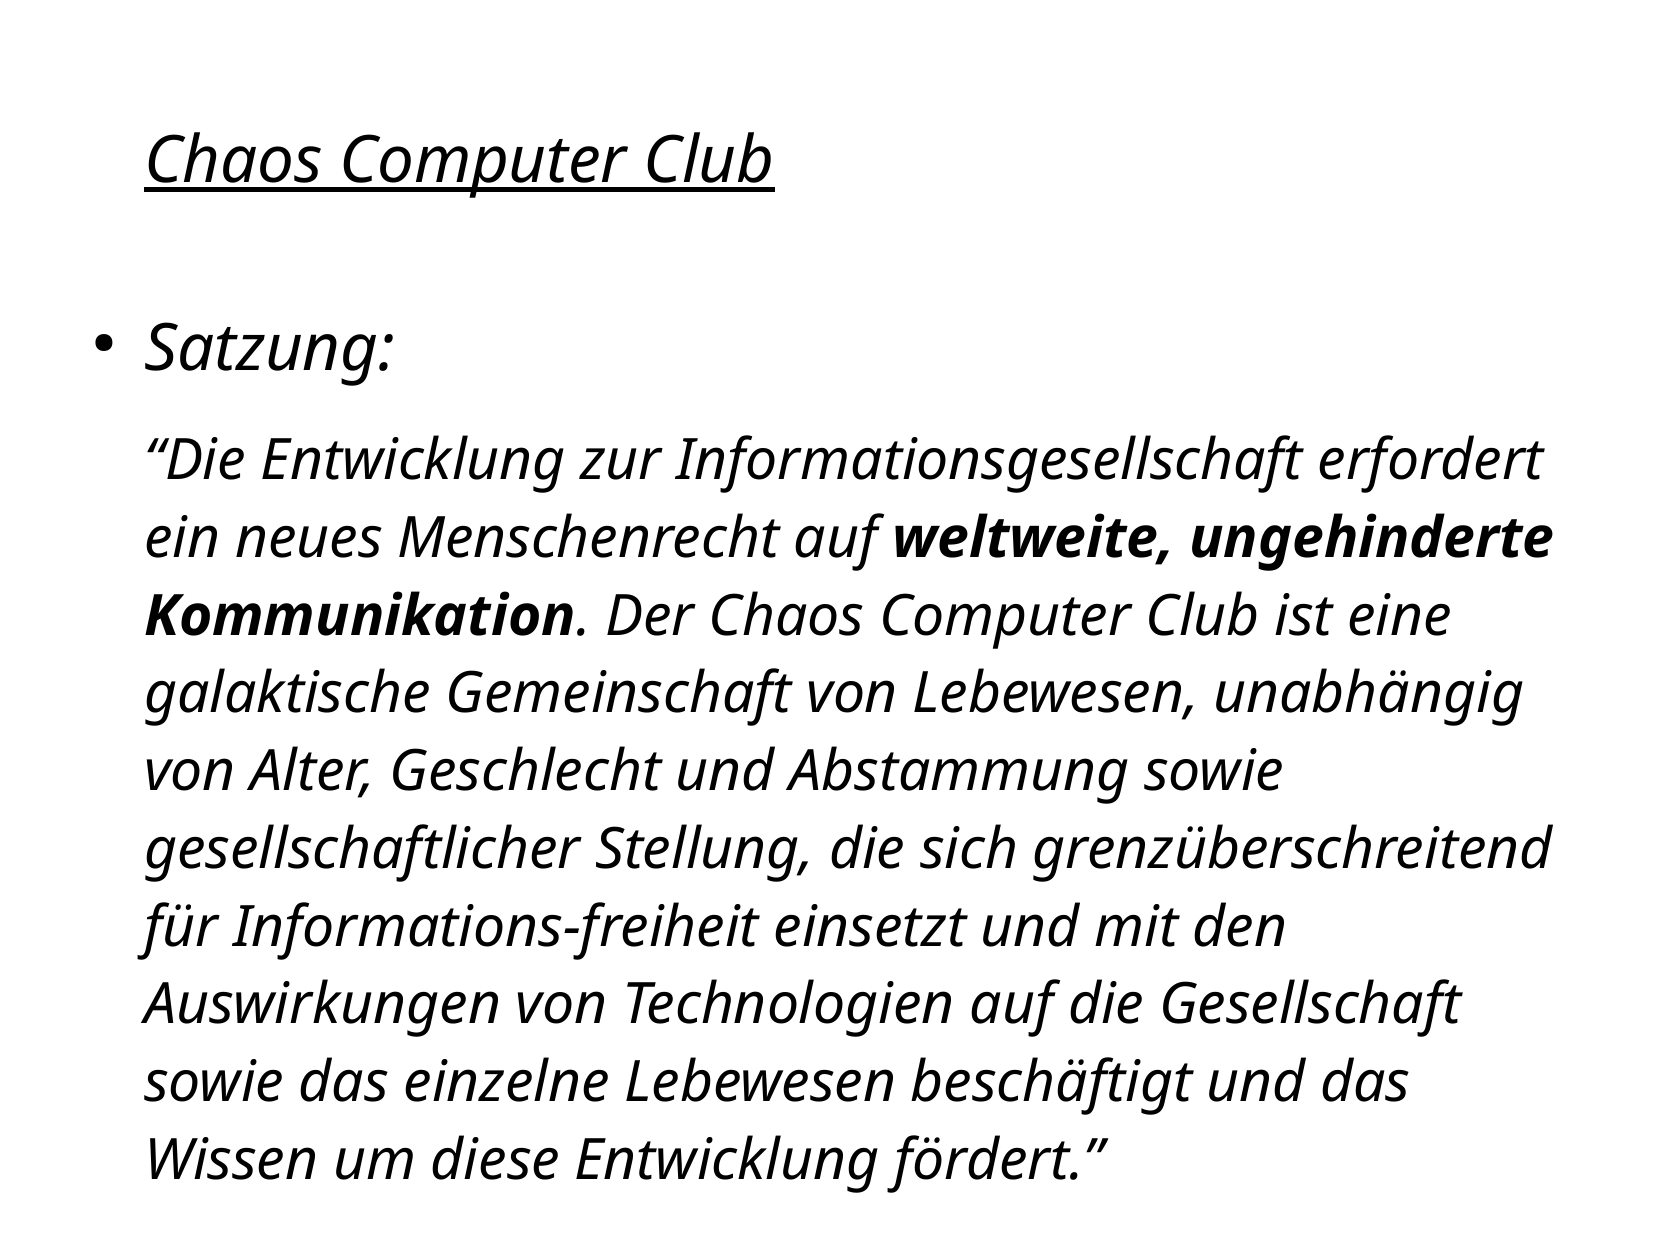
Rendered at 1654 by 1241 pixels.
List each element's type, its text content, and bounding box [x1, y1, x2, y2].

list Chaos Computer Club Satzung: “Die Entwicklung zur Informationsgesellschaft erfordert ein neues Menschenrecht auf weltweite, ungehinderte Kommunikation. Der Chaos Computer Club ist eine galaktische Gemeinschaft von Lebewesen, unabhängig von Alter, Geschlecht und Abstammung sowie gesellschaftlicher Stellung, die sich grenzüberschreitend für Informations-freiheit einsetzt und mit den Auswirkungen von Technologien auf die Gesellschaft sowie das einzelne Lebewesen beschäftigt und das Wissen um diese Entwicklung fördert.” [75, 112, 1568, 1201]
